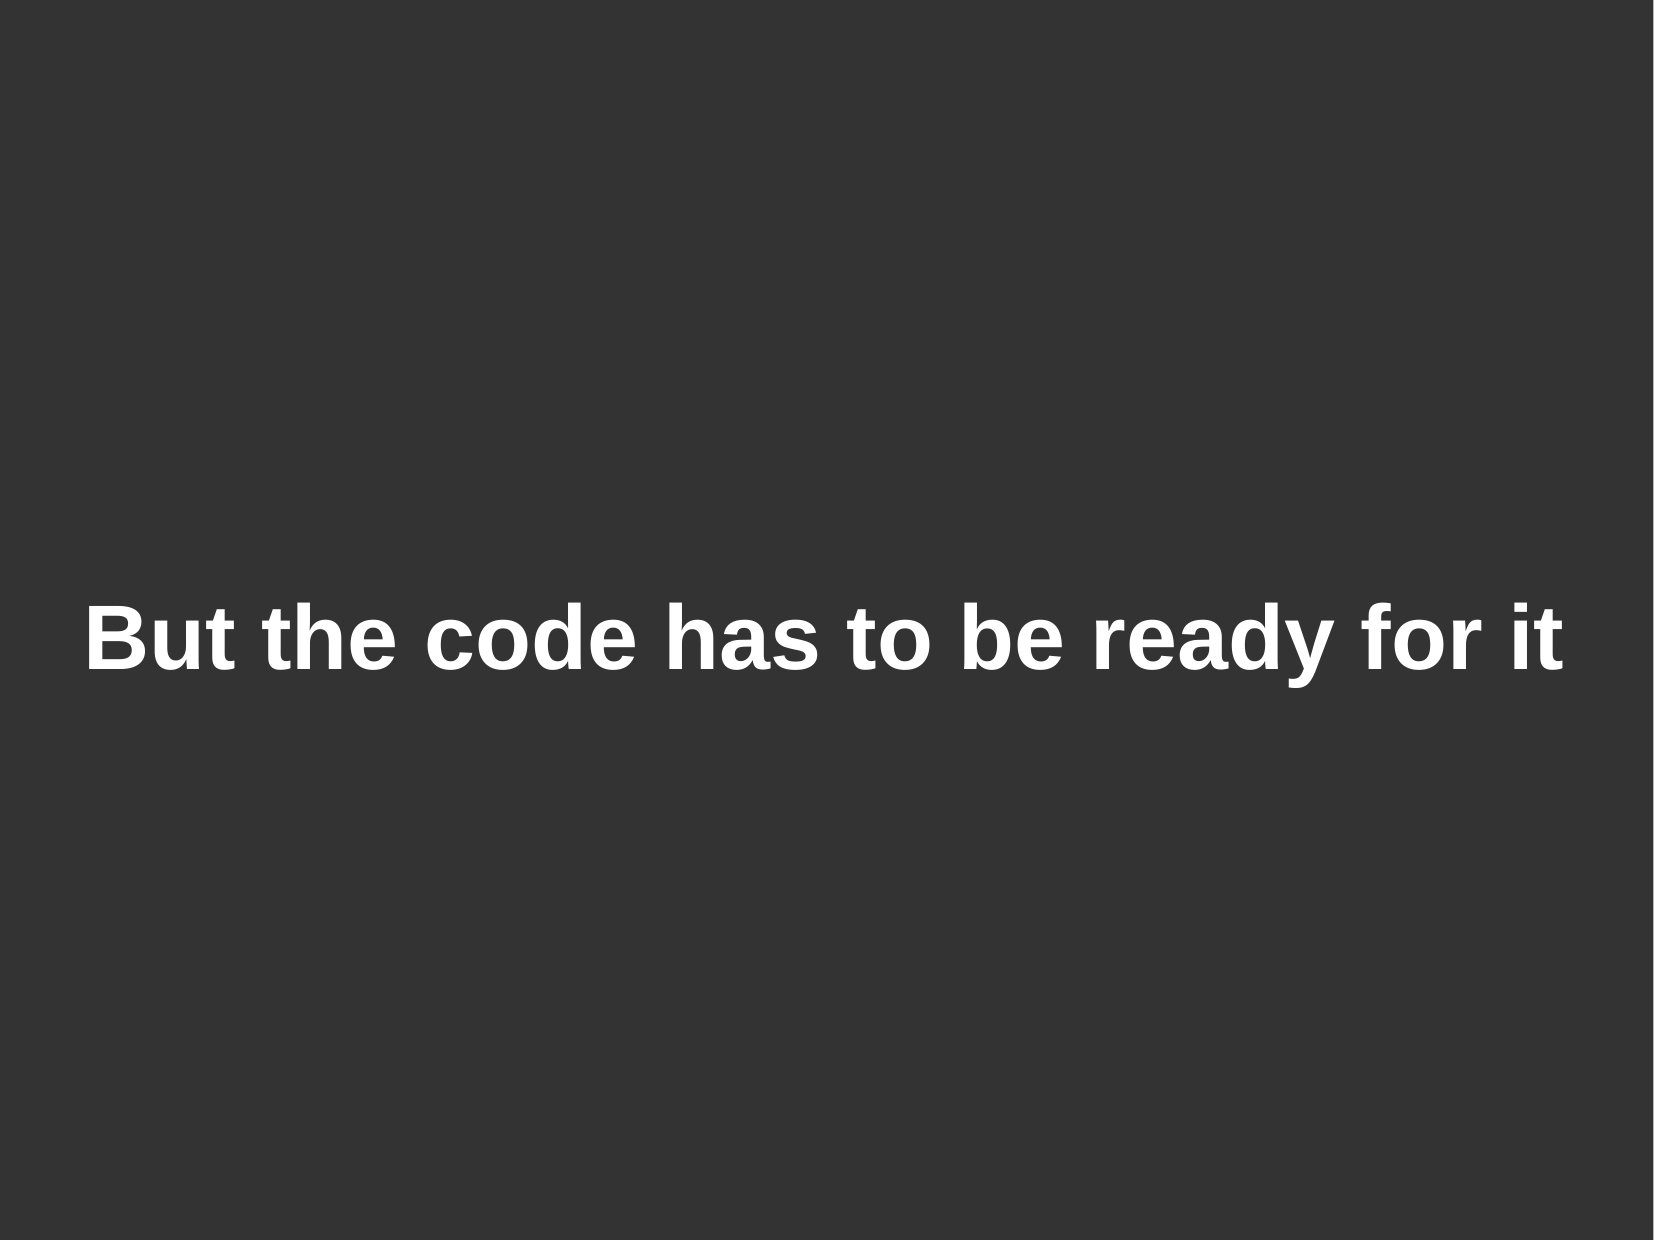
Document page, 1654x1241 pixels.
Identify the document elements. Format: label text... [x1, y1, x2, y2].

title But the code has to be ready for it [30, 586, 1621, 690]
